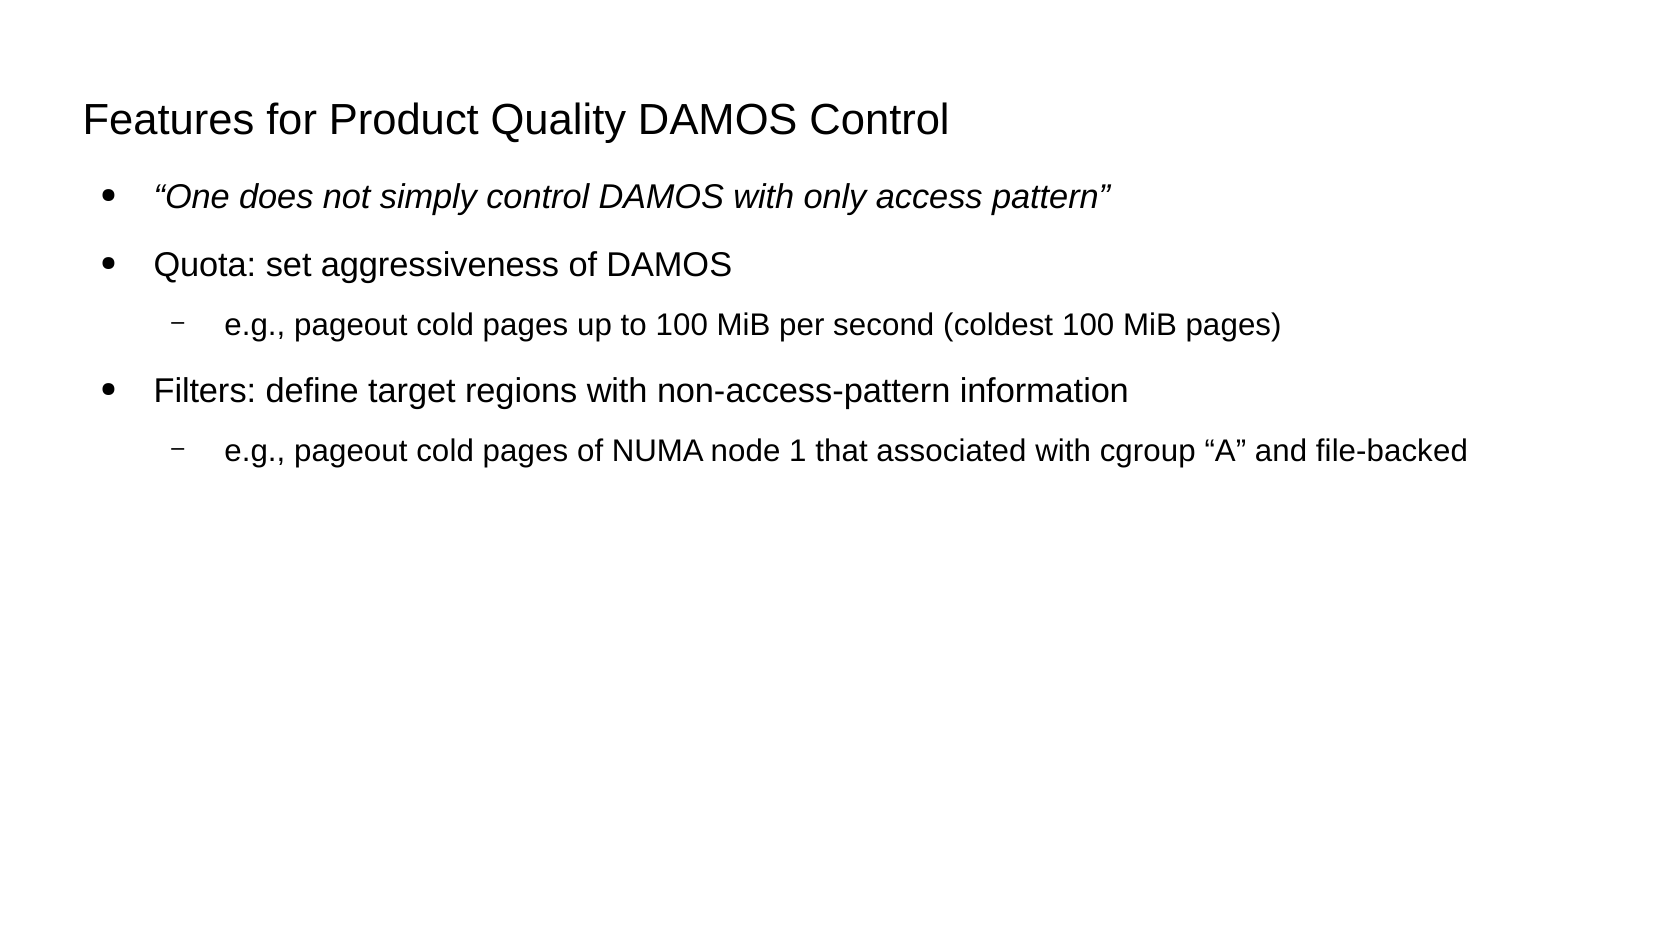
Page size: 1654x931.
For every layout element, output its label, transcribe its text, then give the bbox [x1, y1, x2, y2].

list “One does not simply control DAMOS with only access pattern” Quota: set aggressiveness of DAMOS e.g., pageout cold pages up to 100 MiB per second (coldest 100 MiB pages) Filters: define target regions with non-access-pattern information e.g., pageout cold pages of NUMA node 1 that associated with cgroup “A” and file-backed [82, 177, 1571, 833]
title Features for Product Quality DAMOS Control [82, 81, 1571, 157]
